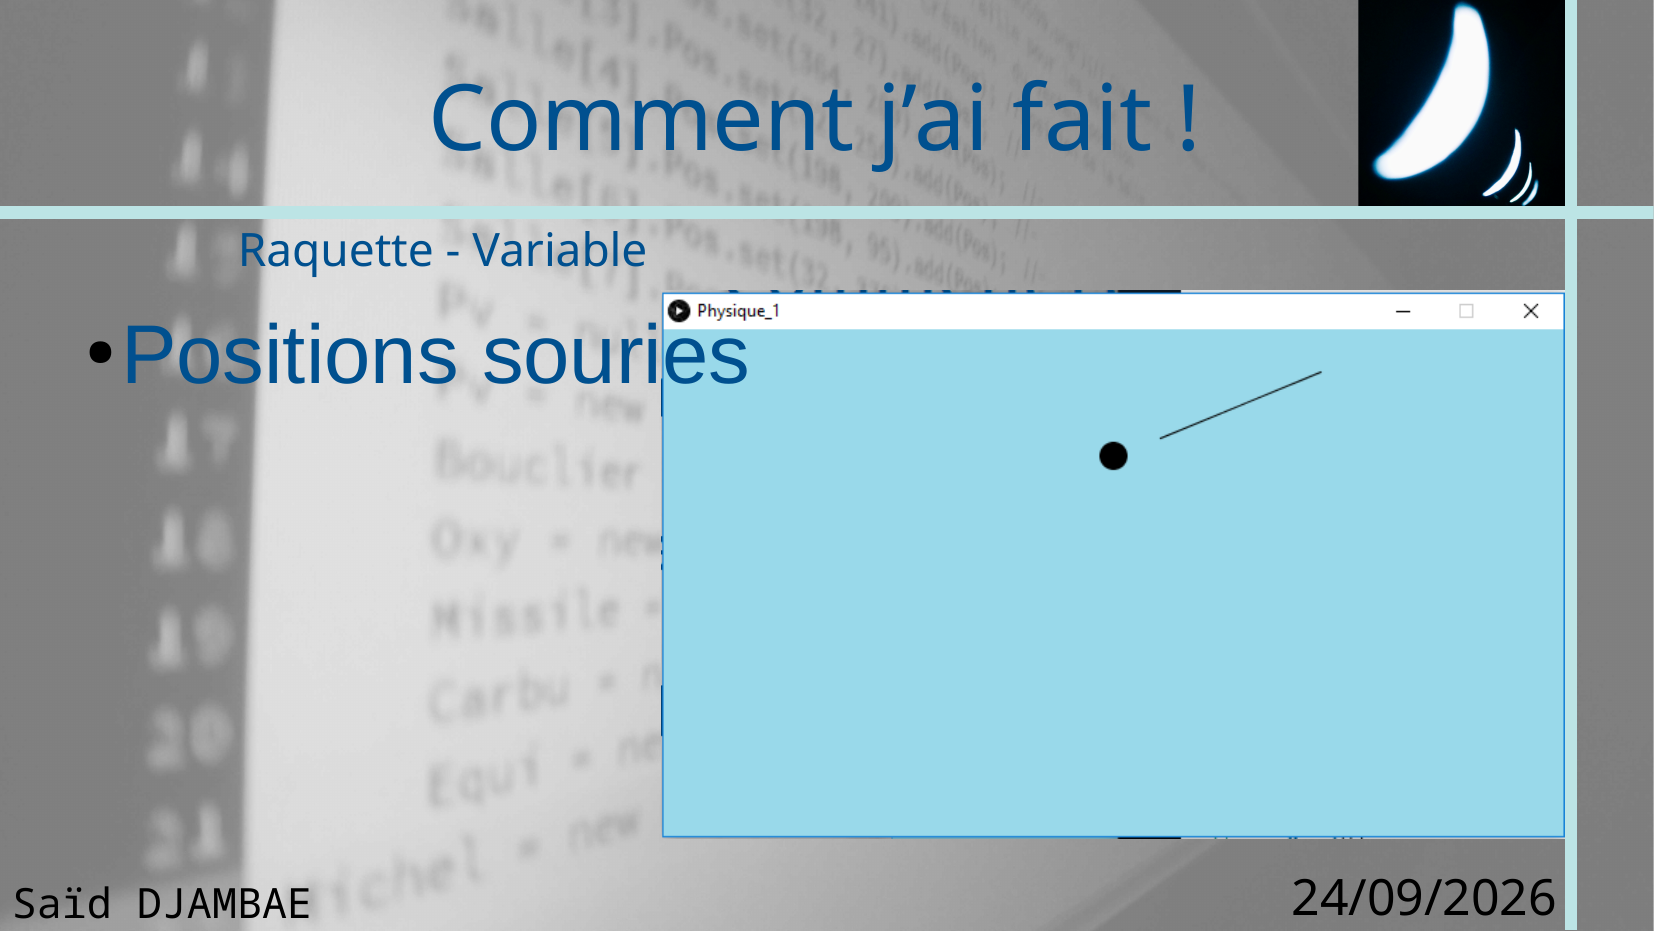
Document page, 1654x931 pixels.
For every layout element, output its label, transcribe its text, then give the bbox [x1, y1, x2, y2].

picture [1577, 0, 1654, 206]
picture [0, 0, 1565, 206]
title Comment j’ai fait ! [82, 37, 1571, 193]
picture [0, 219, 1654, 931]
list Raquette - Variable [188, 217, 674, 301]
text_box Positions souries [70, 301, 1123, 875]
